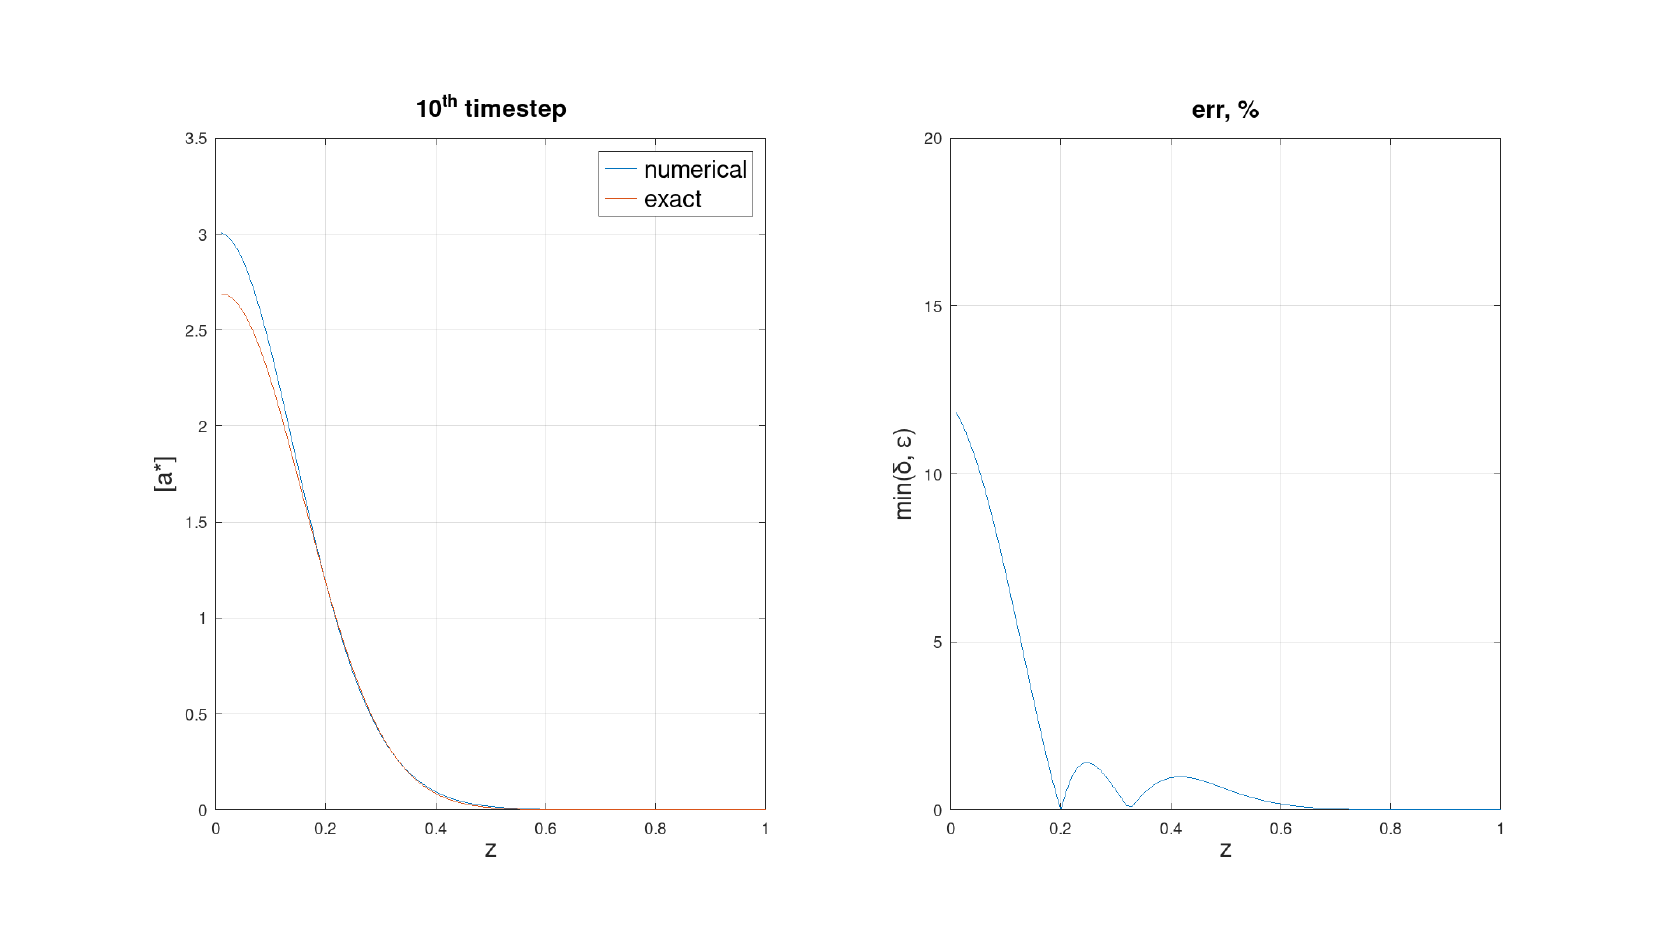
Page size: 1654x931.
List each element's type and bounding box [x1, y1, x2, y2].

picture [0, 76, 1654, 901]
